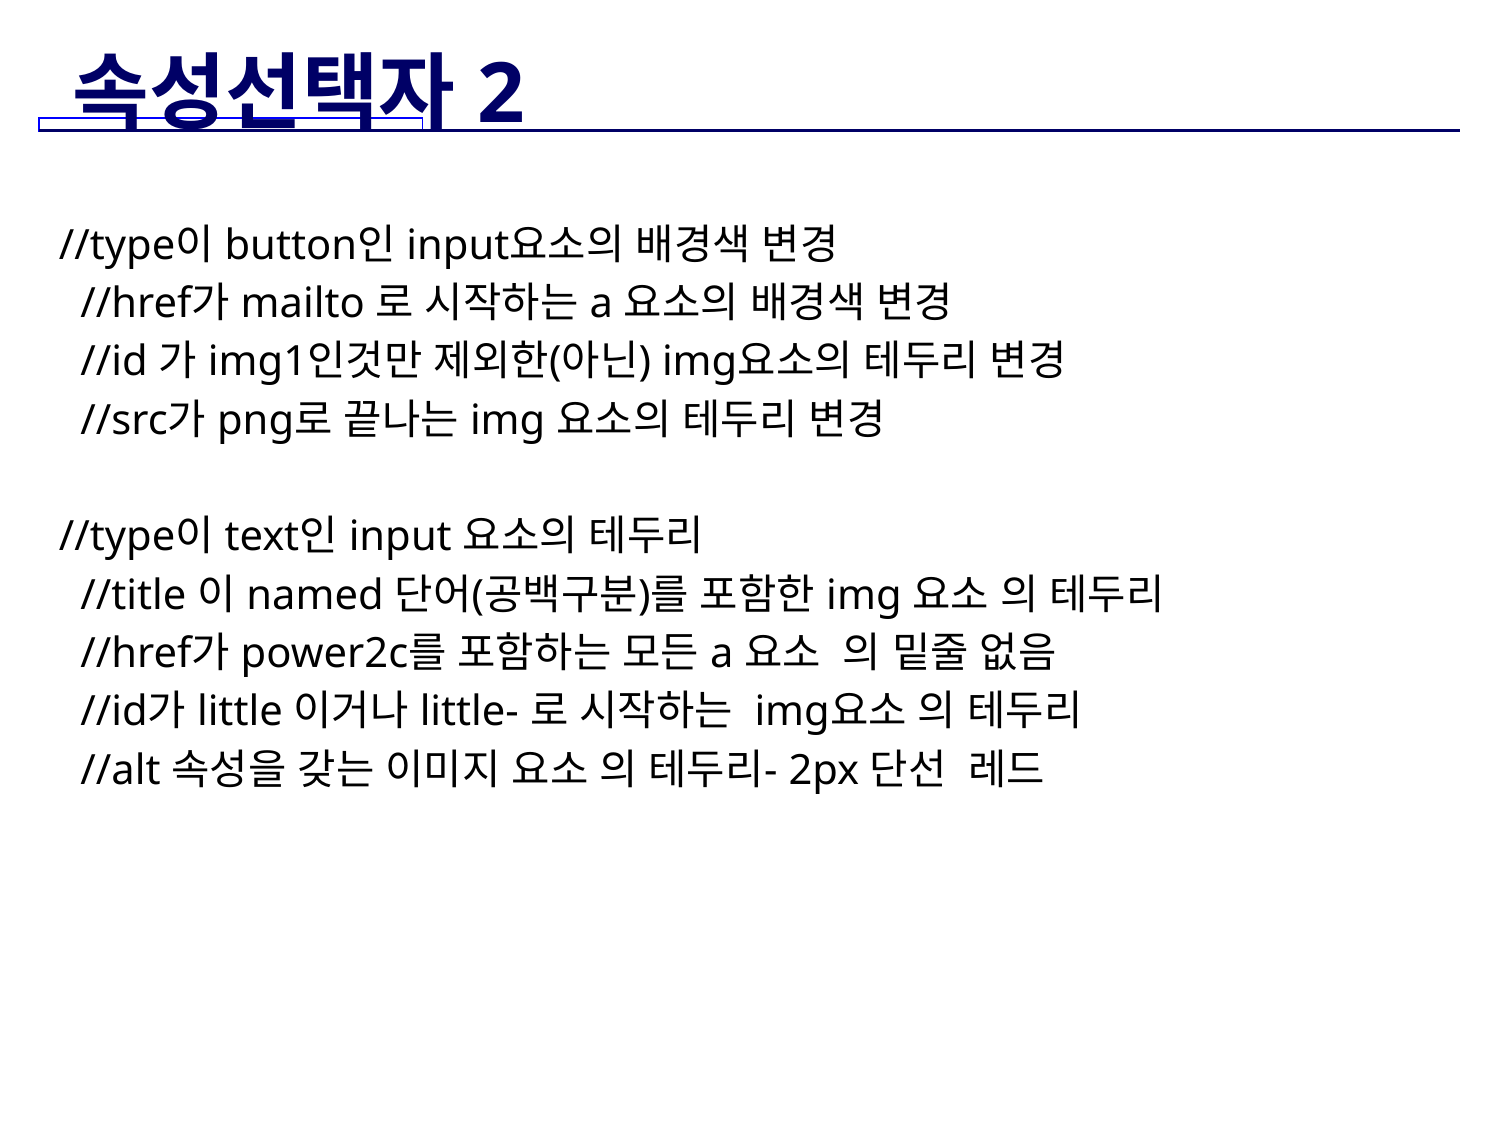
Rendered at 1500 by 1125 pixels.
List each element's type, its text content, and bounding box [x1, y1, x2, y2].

list //type이 button인 input요소의 배경색 변경 //href가 mailto 로 시작하는 a 요소의 배경색 변경 //id 가 img1인것만 제외한(아닌) img요소의 테두리 변경 //src가 png로 끝나는 img 요소의 테두리 변경 //type이 text인 input 요소의 테두리 //title 이 named 단어(공백구분)를 포함한 img 요소 의 테두리 //href가 power2c를 포함하는 모든 a 요소 의 밑줄 없음 //id가 little 이거나 little- 로 시작하는 img요소 의 테두리 //alt 속성을 갖는 이미지 요소 의 테두리- 2px 단선 레드 [44, 210, 1460, 978]
title 속성선택자 2 [58, 31, 1077, 110]
